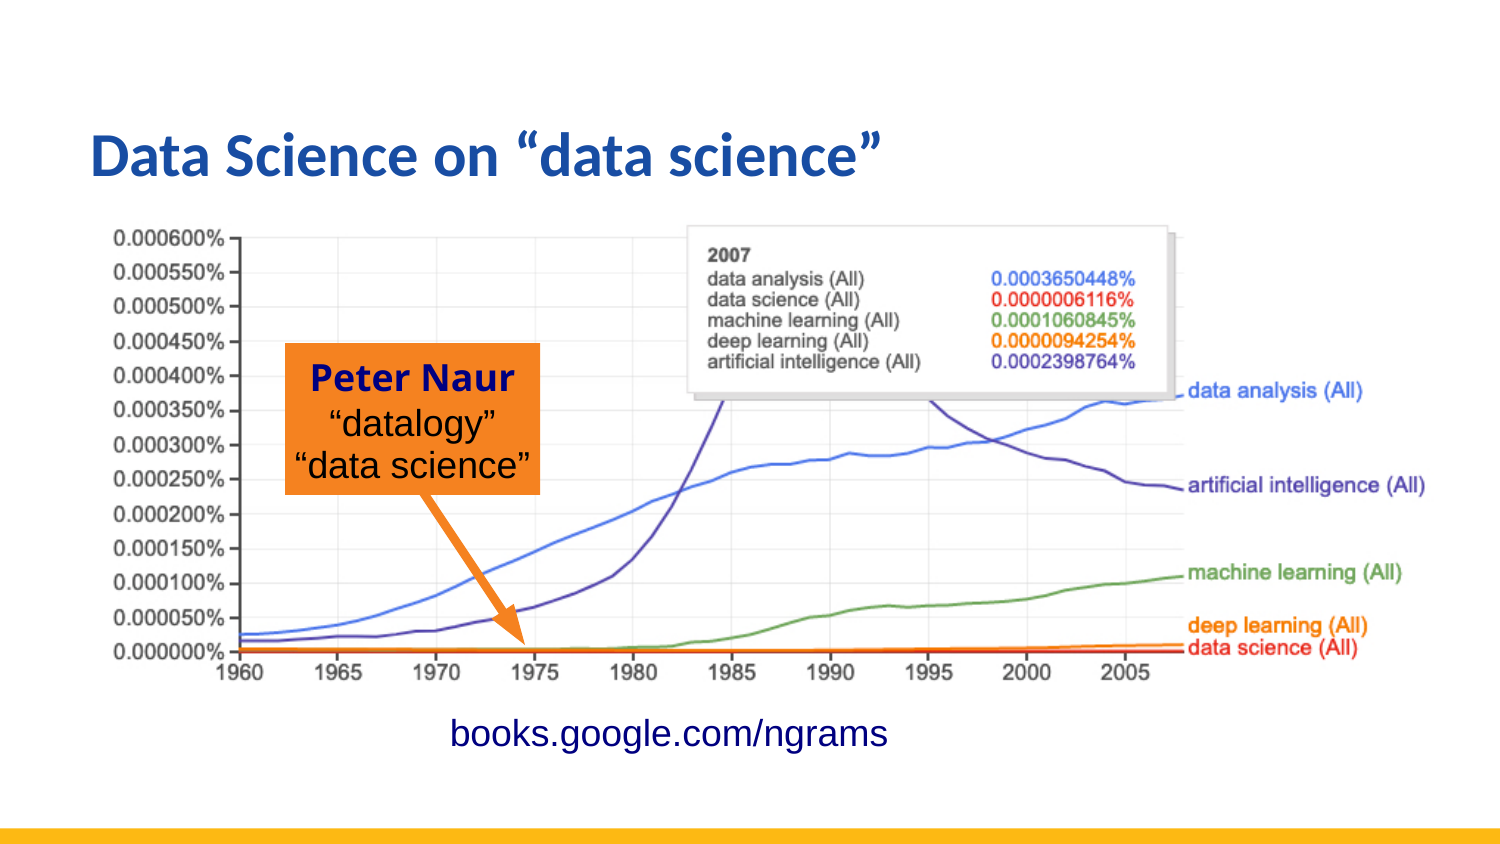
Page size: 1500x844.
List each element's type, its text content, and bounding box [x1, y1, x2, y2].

picture [90, 209, 1460, 692]
text_box books.google.com/ngrams [435, 705, 1027, 762]
text_box Peter Naur “datalogy” “data science” [285, 343, 541, 495]
title Data Science on “data science” [75, 0, 1425, 197]
